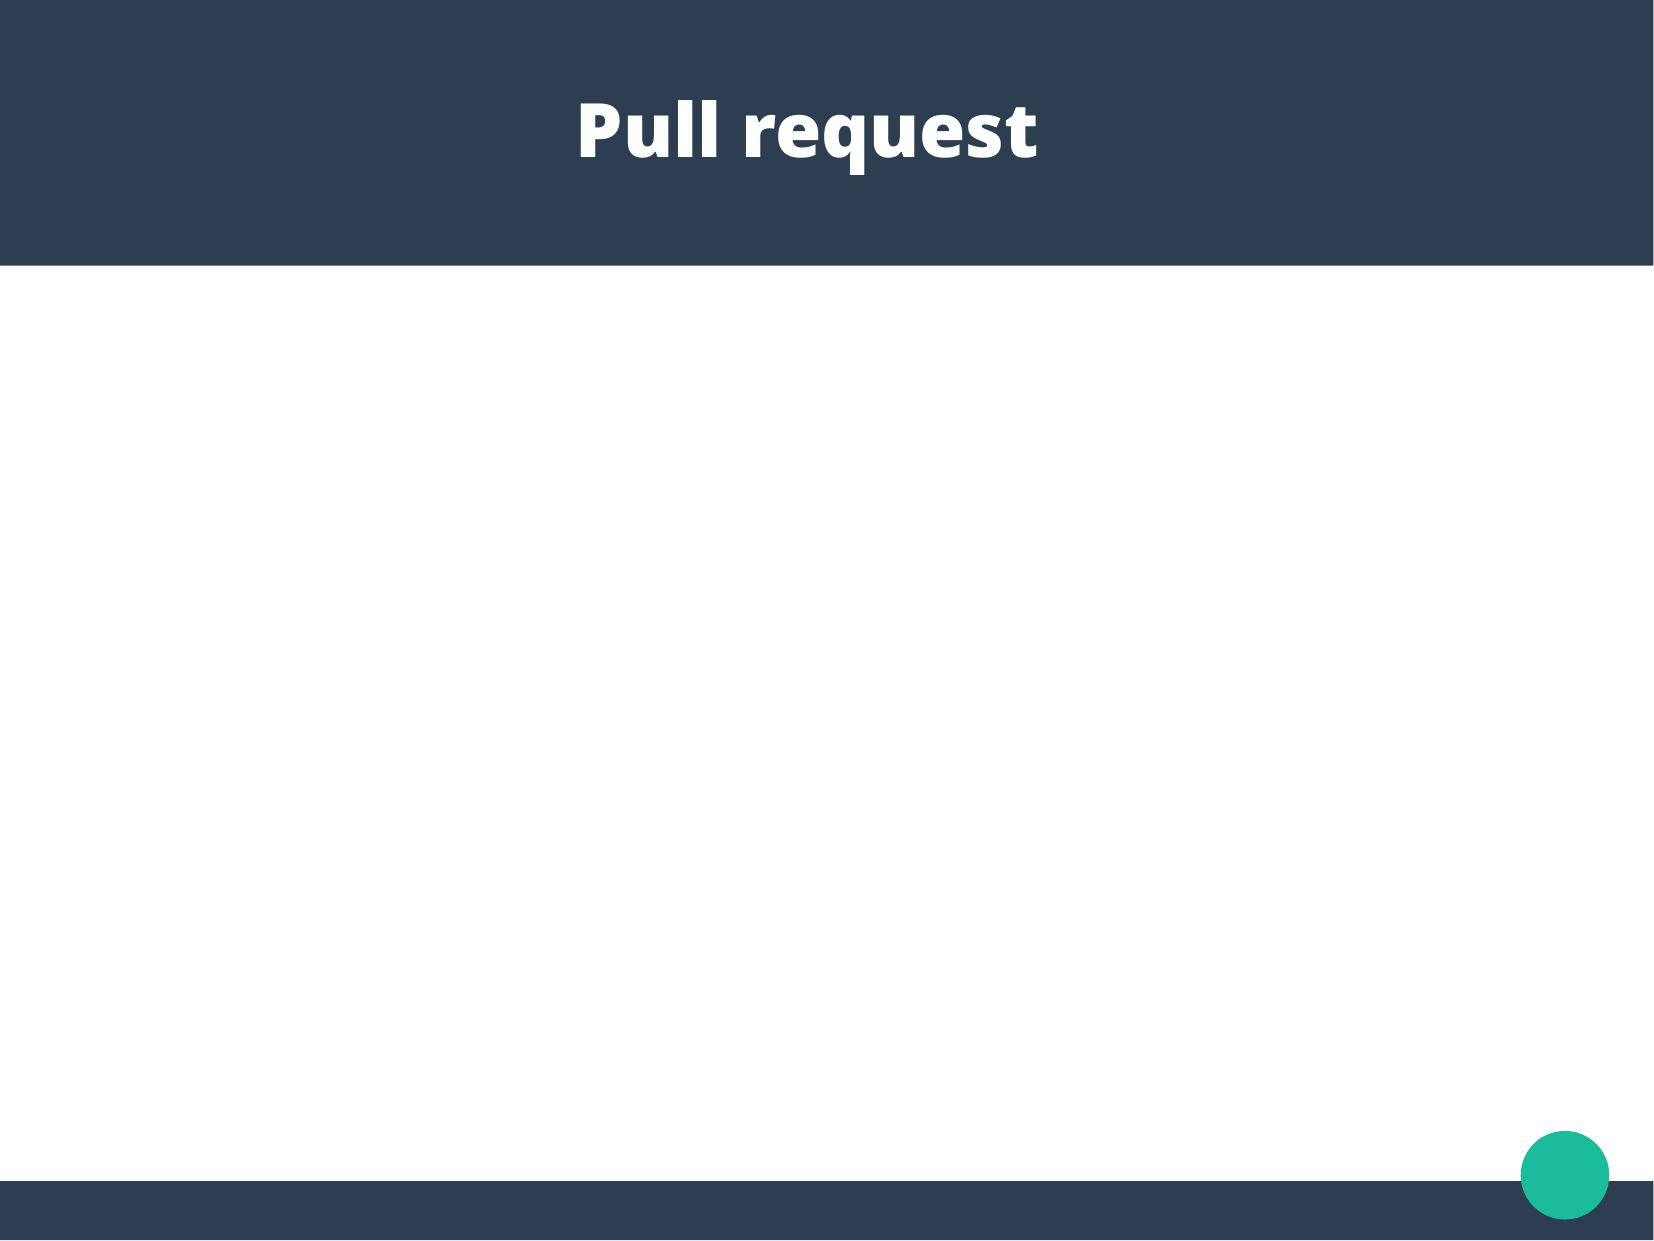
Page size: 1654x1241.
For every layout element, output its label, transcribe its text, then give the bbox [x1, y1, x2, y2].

title Pull request [59, 49, 1595, 207]
